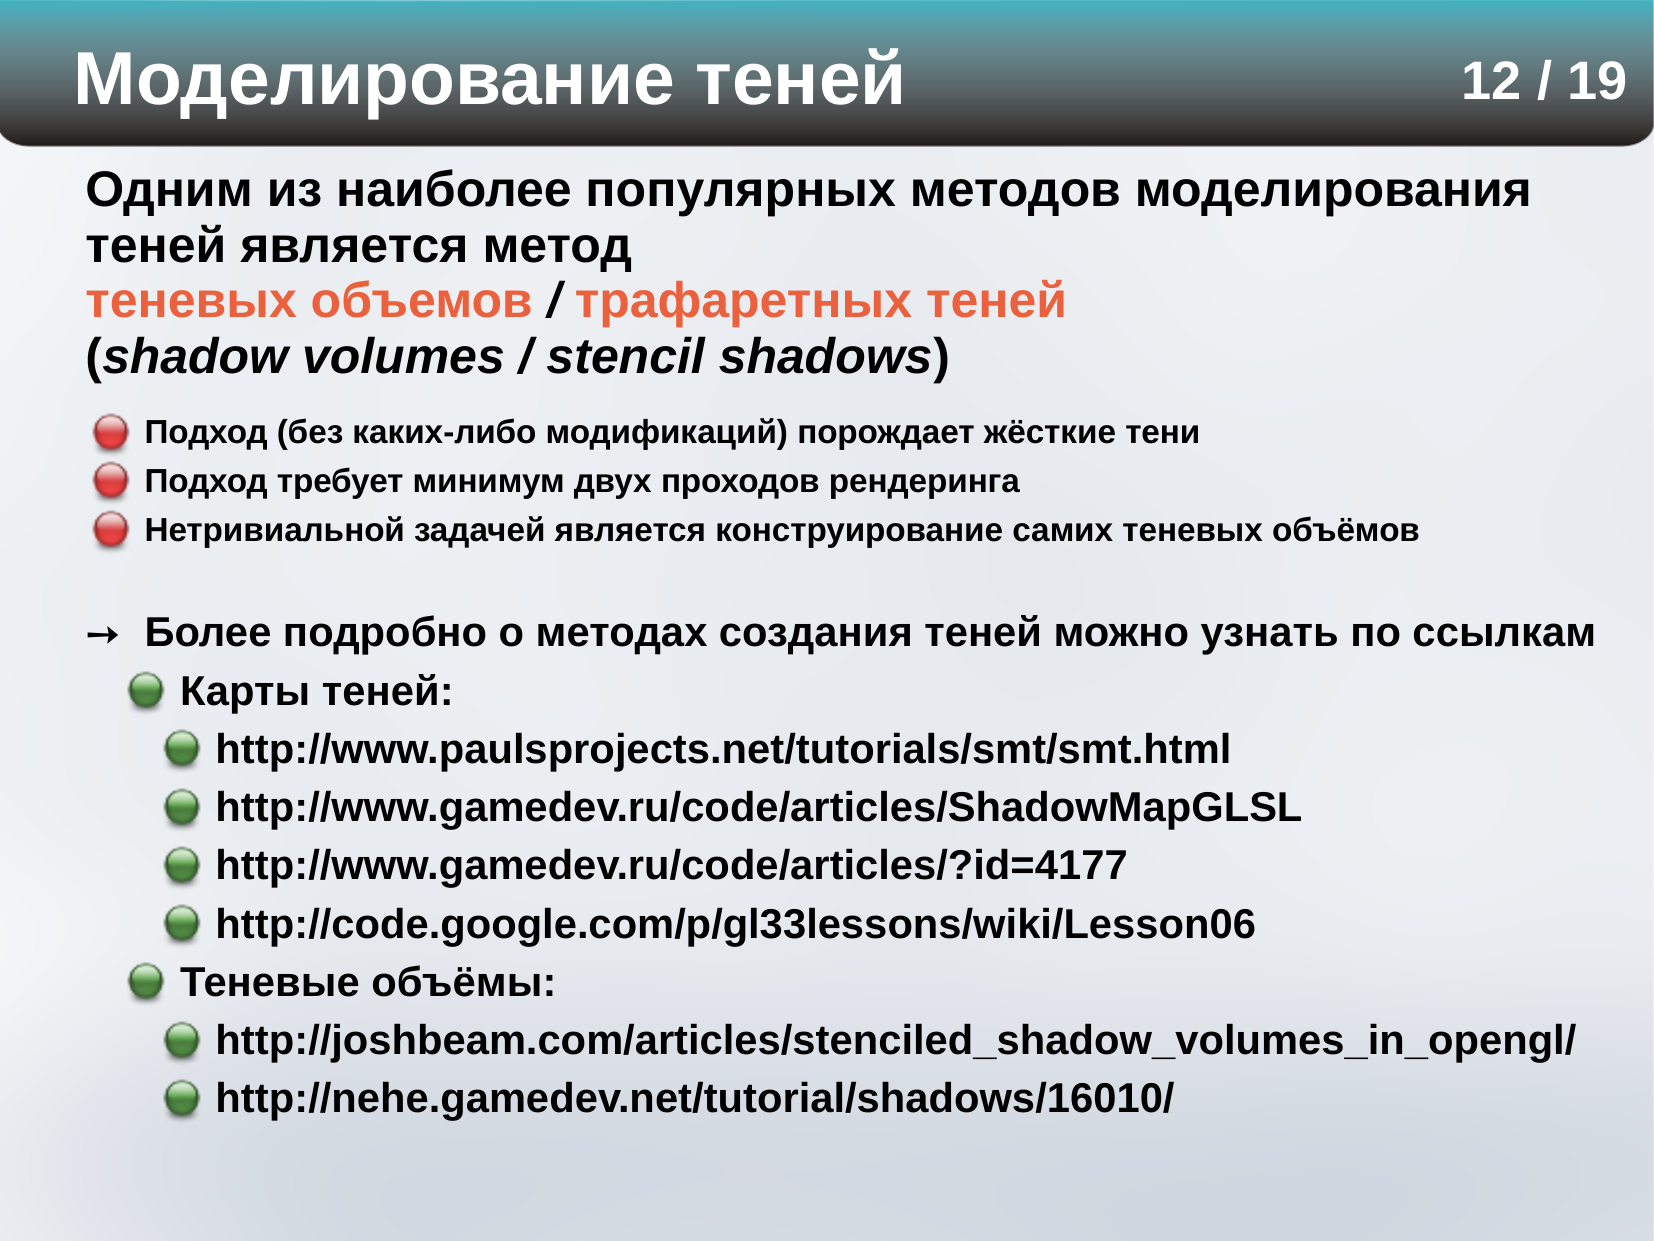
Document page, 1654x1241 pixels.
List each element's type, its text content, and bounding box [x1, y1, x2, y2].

text_box <номер> / 19 [1446, 42, 1654, 179]
text_box Моделирование теней [59, 29, 1300, 129]
picture [0, 0, 1654, 1241]
text_box Одним из наиболее популярных методов моделирования теней является метод теневых объемов / трафаретных теней (shadow volumes / stencil shadows) Подход (без каких-либо модификаций) порождает жёсткие тени Подход требует минимум двух проходов рендеринга Нетривиальной задачей является конструирование самих теневых объёмов Более подробно о методах создания теней можно узнать по ссылкам Карты теней: http://www.paulsprojects.net/tutorials/smt/smt.html http://www.gamedev.ru/code/articles/ShadowMapGLSL http://www.gamedev.ru/code/articles/?id=4177 http://code.google.com/p/gl33lessons/wiki/Lesson06 Теневые объёмы: http://joshbeam.com/articles/stenciled_shadow_volumes_in_opengl/ http://nehe.gamedev.net/tutorial/shadows/16010/ [70, 153, 1625, 1202]
